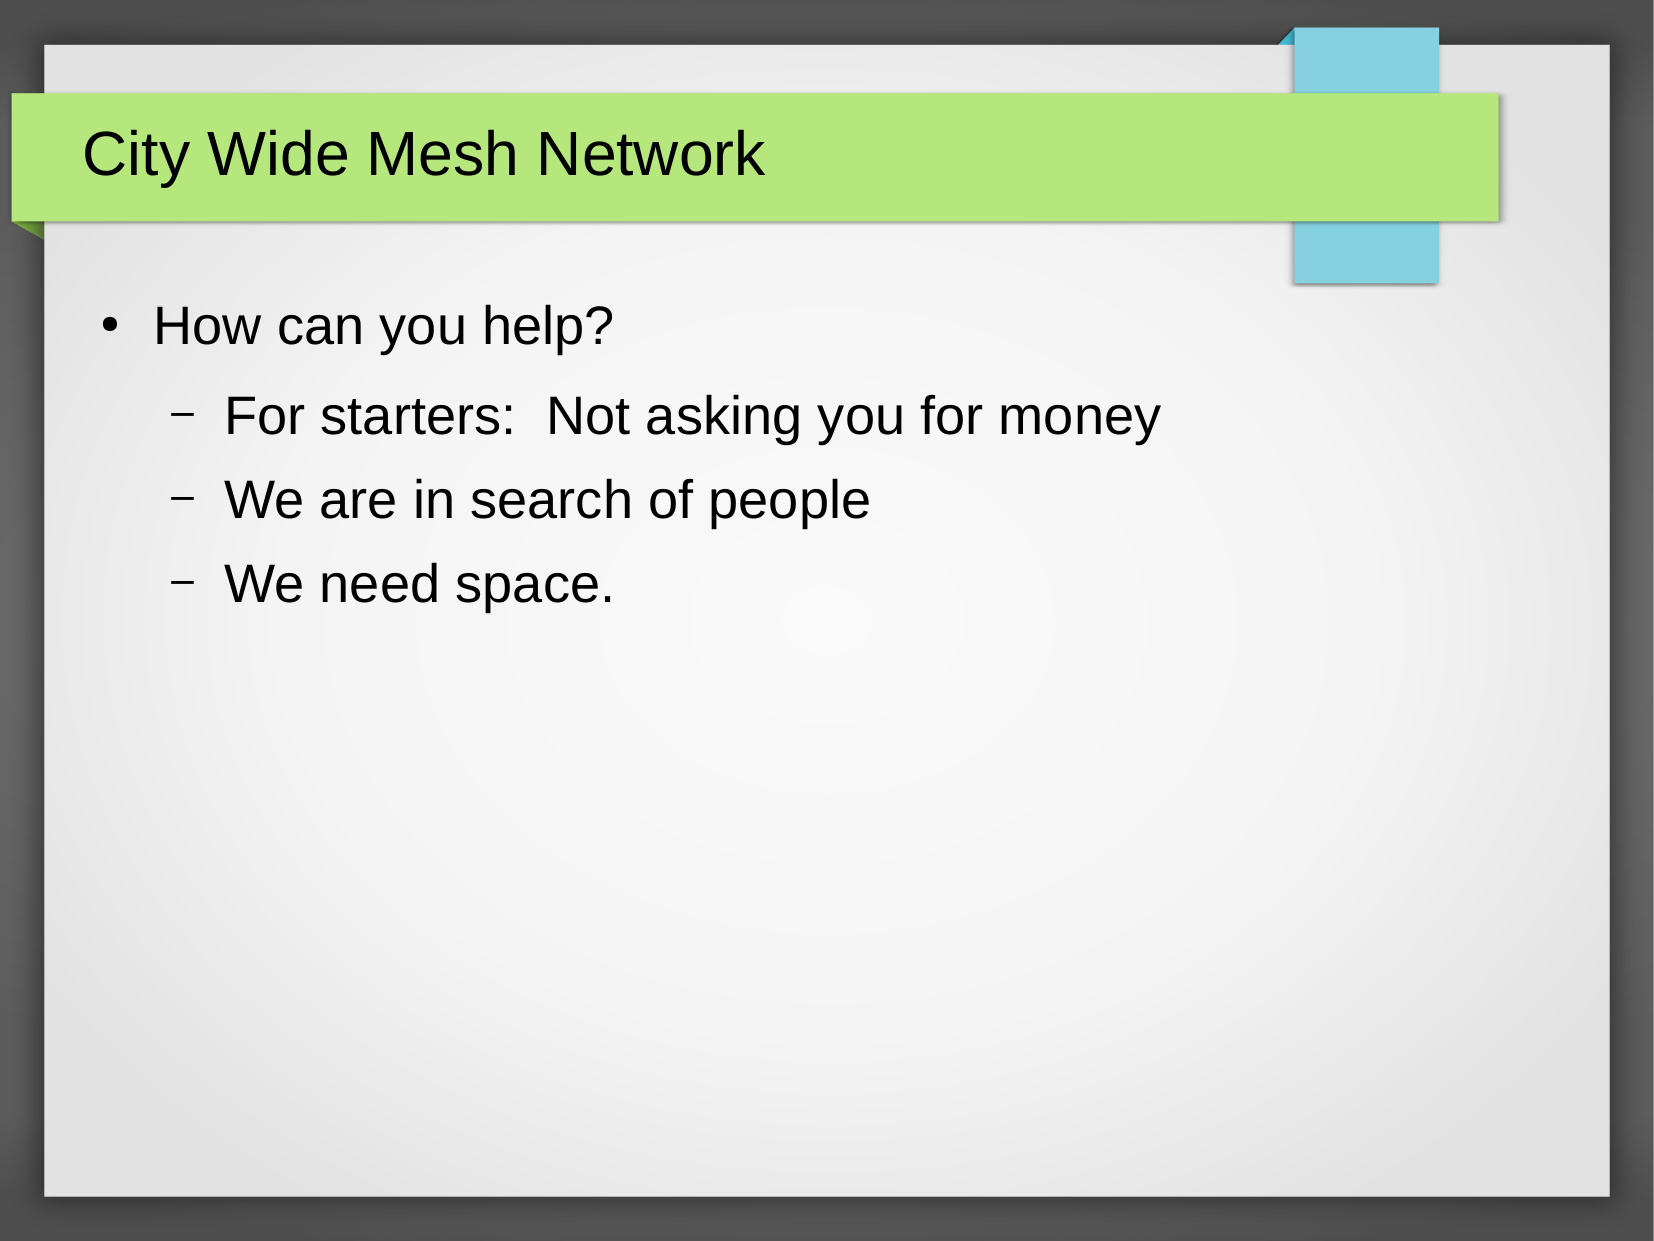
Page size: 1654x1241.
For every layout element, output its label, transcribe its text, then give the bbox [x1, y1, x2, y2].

list How can you help? For starters: Not asking you for money We are in search of people We need space. [82, 295, 1571, 1015]
title City Wide Mesh Network [82, 94, 1264, 213]
picture [0, 0, 1654, 1241]
